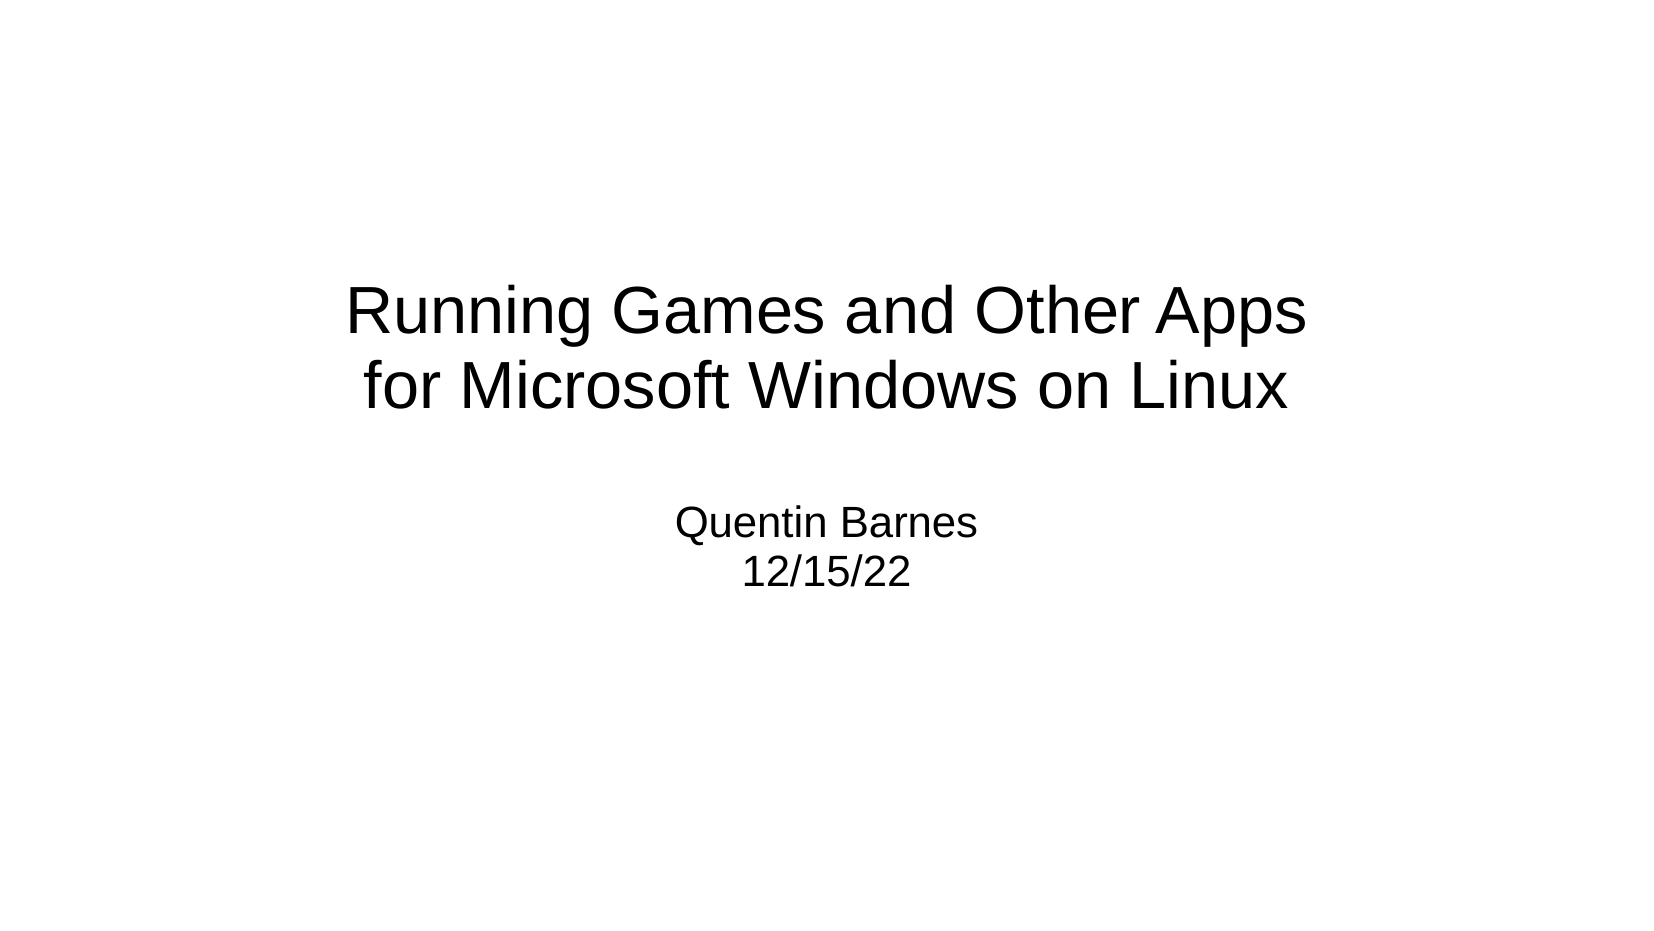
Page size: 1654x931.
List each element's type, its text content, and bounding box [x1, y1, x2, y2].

subtitle Running Games and Other Apps for Microsoft Windows on Linux Quentin Barnes 12/15/22 [82, 37, 1571, 757]
